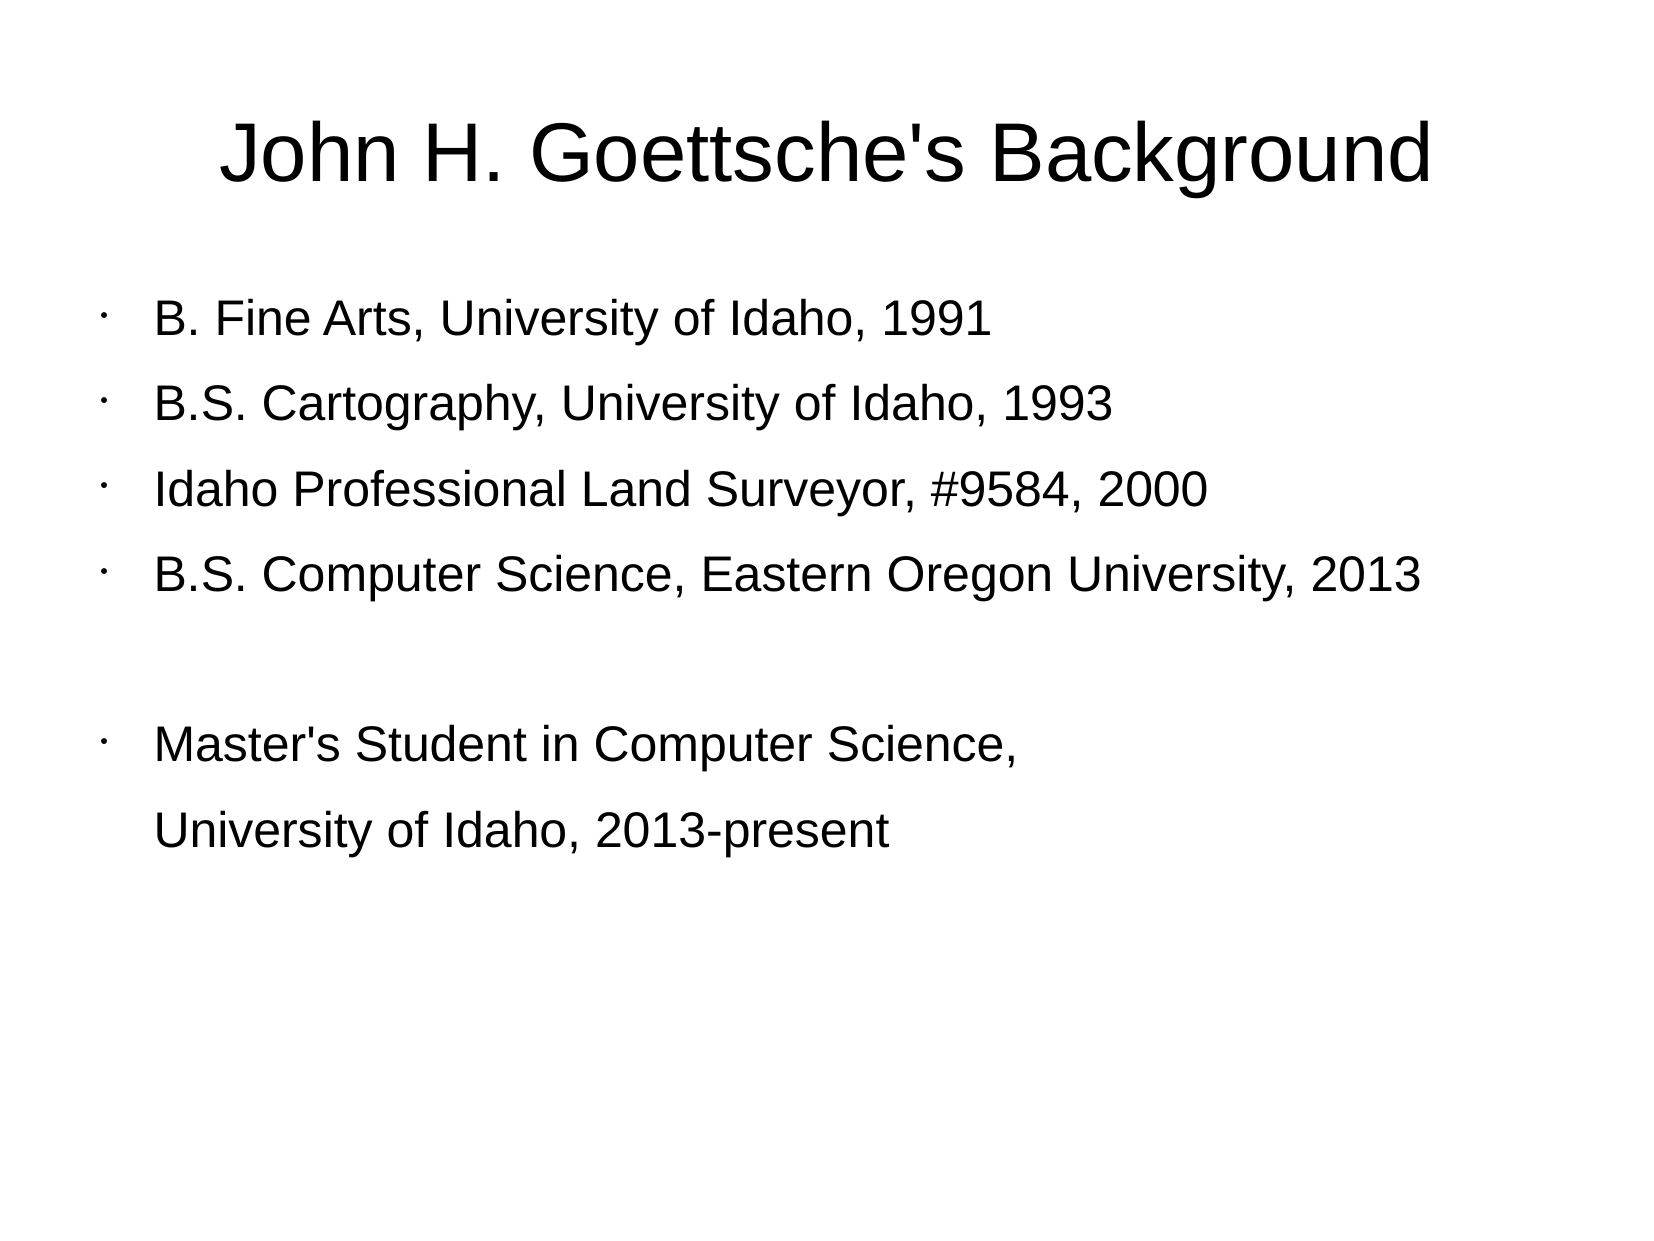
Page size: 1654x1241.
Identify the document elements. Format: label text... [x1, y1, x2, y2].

list B. Fine Arts, University of Idaho, 1991 B.S. Cartography, University of Idaho, 1993 Idaho Professional Land Surveyor, #9584, 2000 B.S. Computer Science, Eastern Oregon University, 2013 Master's Student in Computer Science, University of Idaho, 2013-present [82, 290, 1571, 1010]
title John H. Goettsche's Background [82, 49, 1571, 257]
